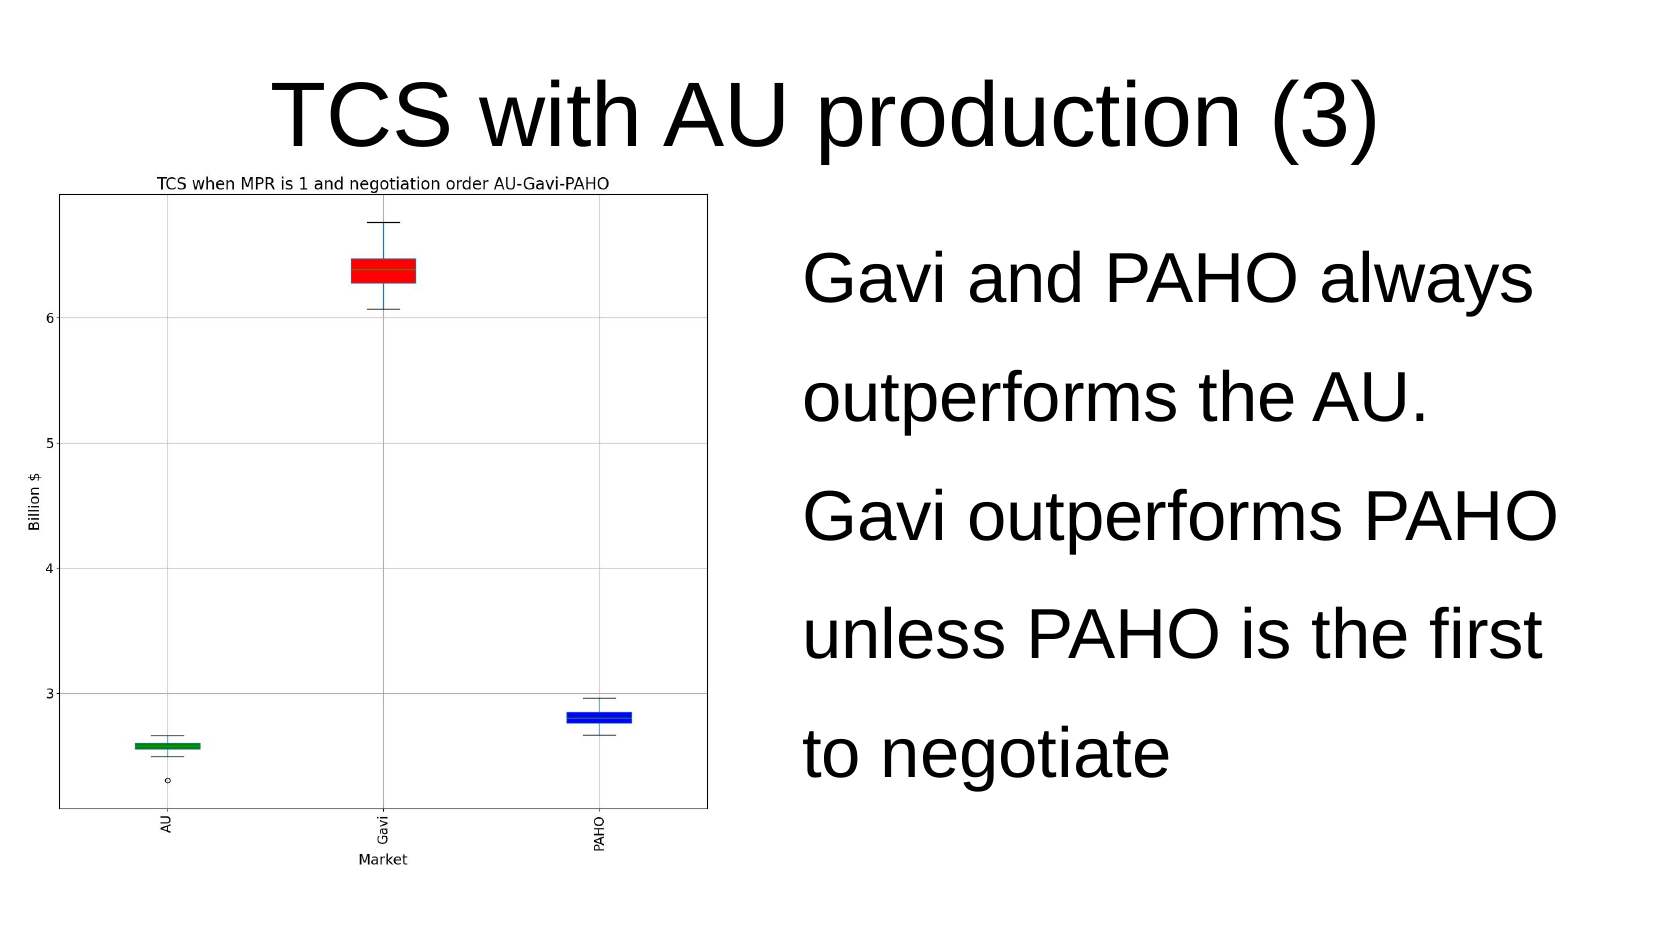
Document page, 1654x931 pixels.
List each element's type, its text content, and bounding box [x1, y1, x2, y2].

title TCS with AU production (3) [82, 37, 1571, 193]
picture [0, 112, 788, 931]
text_box Gavi and PAHO always outperforms the AU. Gavi outperforms PAHO unless PAHO is the first to negotiate [787, 192, 1654, 863]
